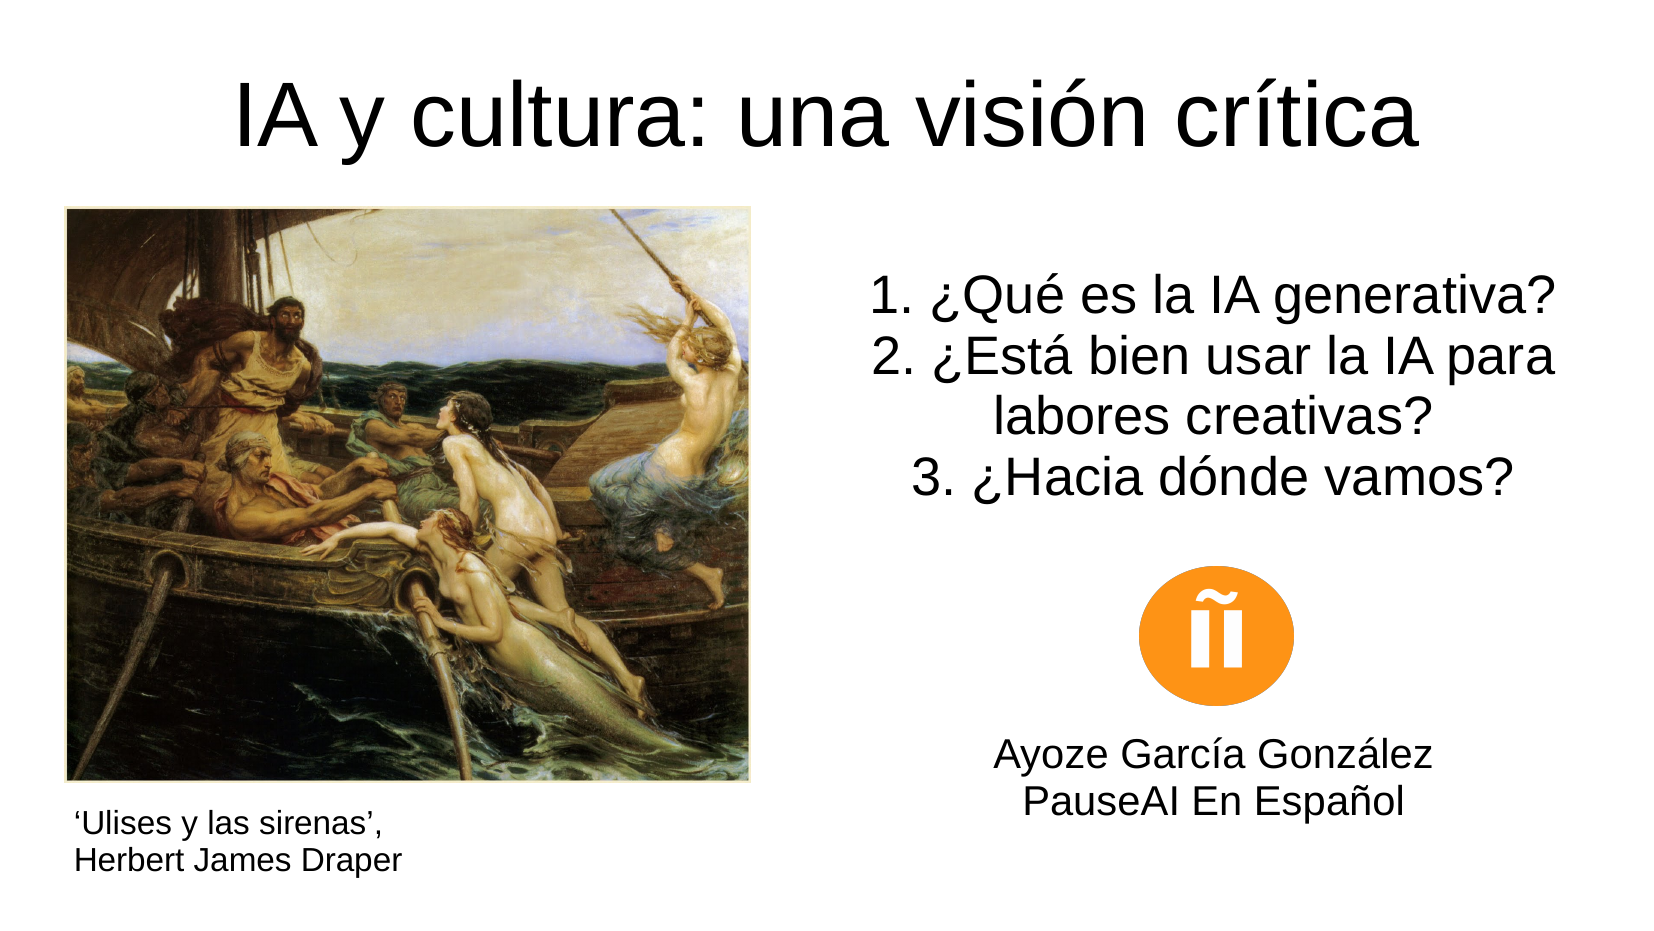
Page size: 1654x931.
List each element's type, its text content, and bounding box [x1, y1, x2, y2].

subtitle 1. ¿Qué es la IA generativa? 2. ¿Está bien usar la IA para labores creativas? 3. ¿Hacia dónde vamos? [779, 116, 1613, 507]
text_box Ayoze García González PauseAI En Español [779, 507, 1613, 931]
picture [64, 206, 751, 783]
title IA y cultura: una visión crítica [82, 37, 1571, 193]
text_box ‘Ulises y las sirenas’, Herbert James Draper [59, 797, 621, 931]
picture [1139, 566, 1294, 706]
